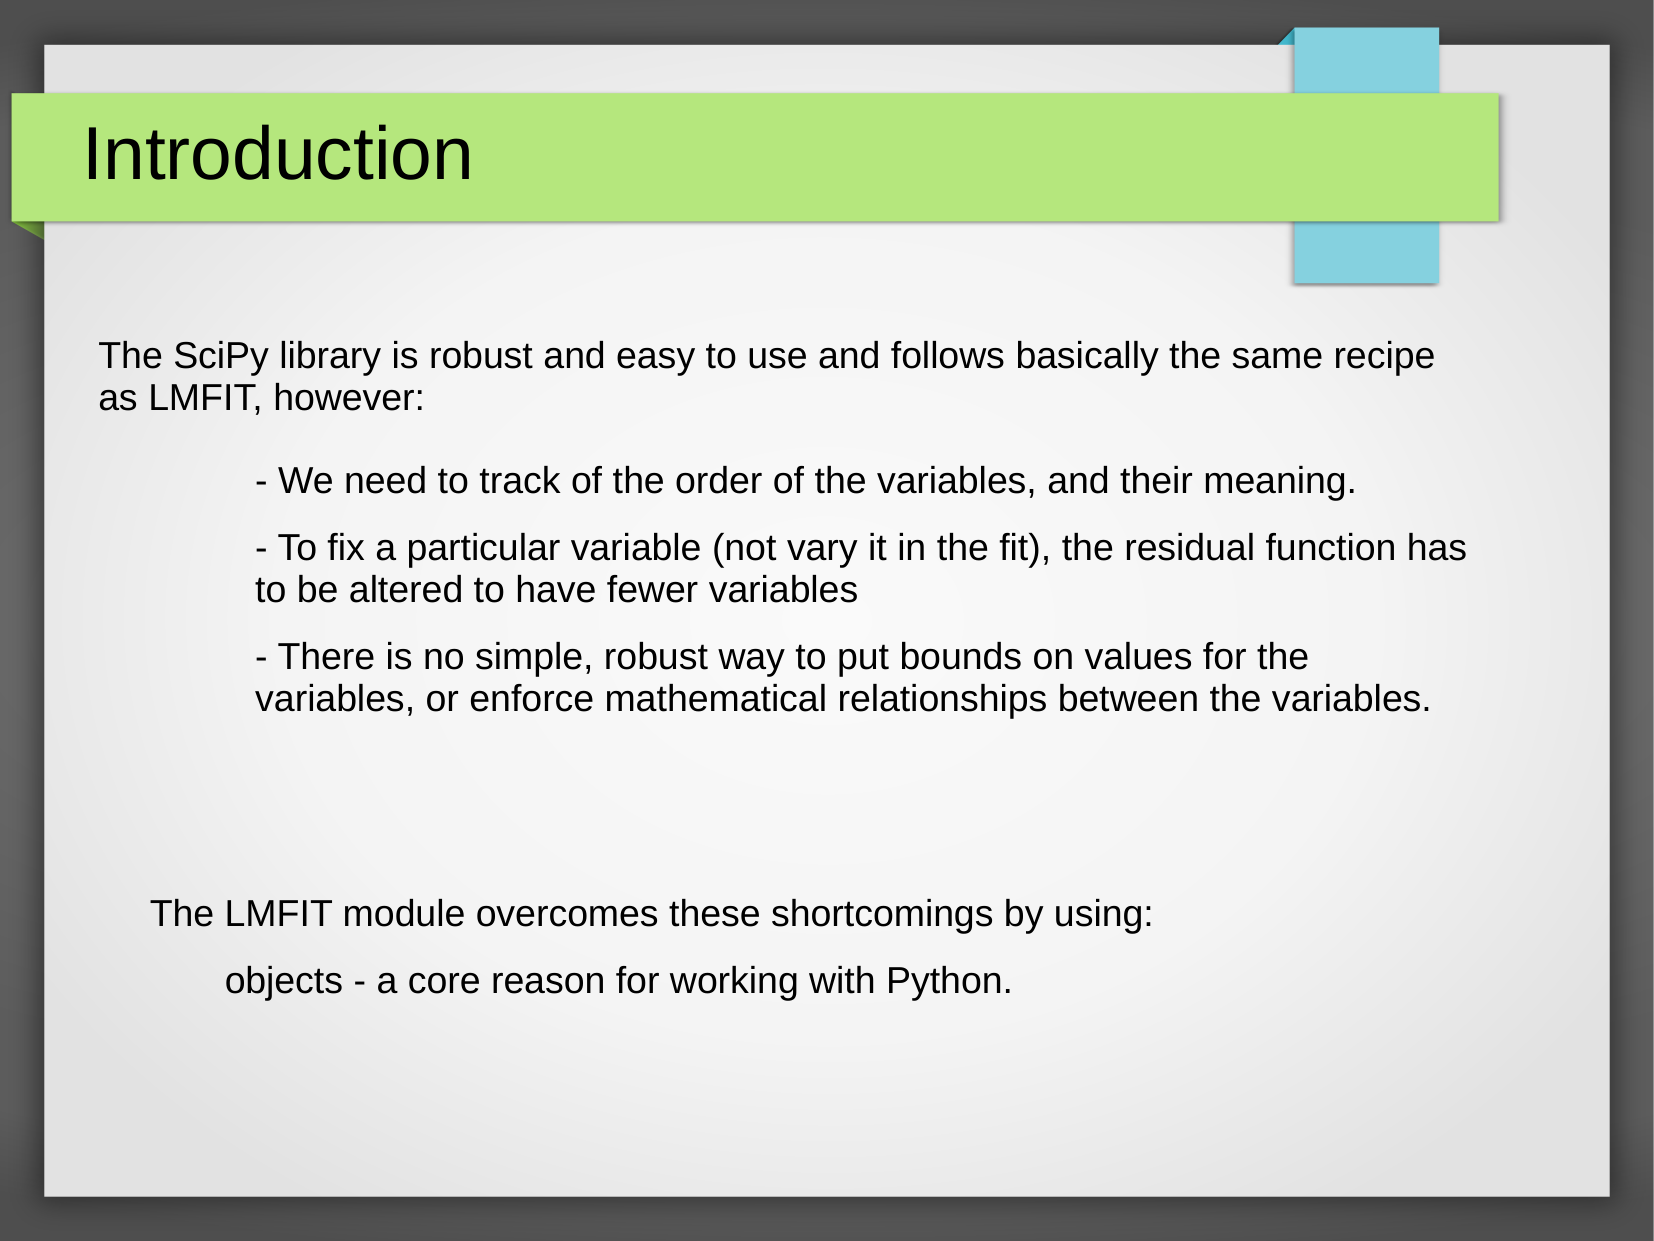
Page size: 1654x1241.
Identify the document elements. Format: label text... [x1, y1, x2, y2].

text_box - We need to track of the order of the variables, and their meaning. - To fix a particular variable (not vary it in the fit), the residual function has to be altered to have fewer variables - There is no simple, robust way to put bounds on values for the variables, or enforce mathematical relationships between the variables. [240, 452, 1486, 776]
title Introduction [82, 94, 1264, 213]
text_box The SciPy library is robust and easy to use and follows basically the same recipe as LMFIT, however: [83, 327, 1471, 427]
text_box The LMFIT module overcomes these shortcomings by using: objects - a core reason for working with Python. [135, 885, 1561, 1009]
picture [0, 0, 1654, 1241]
